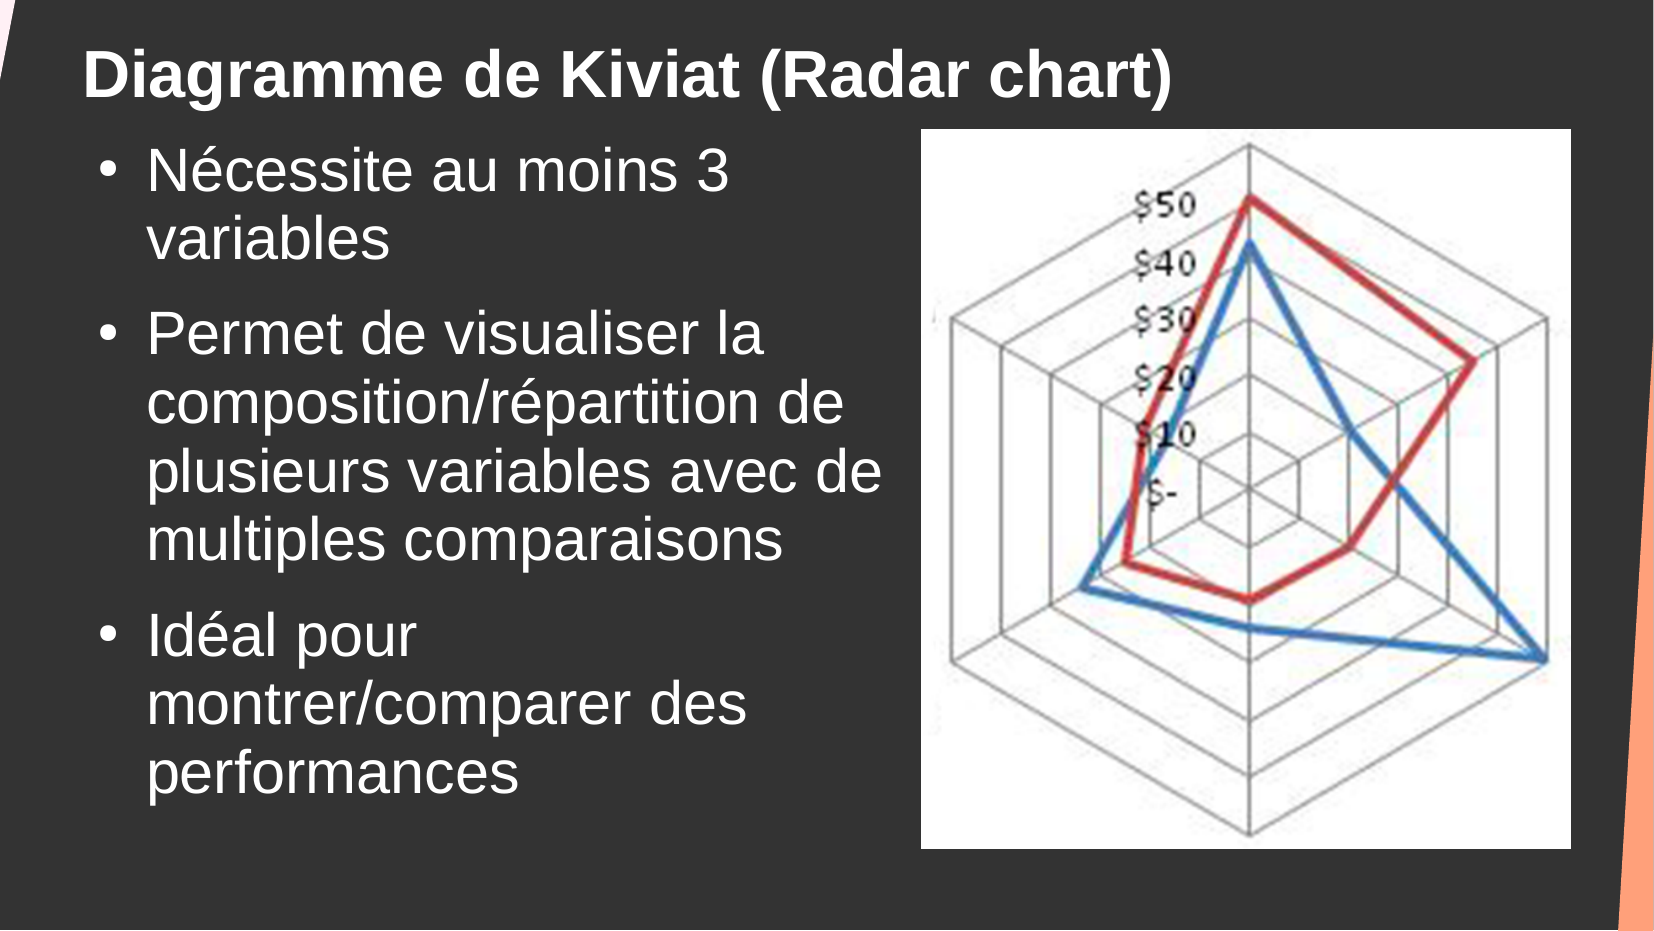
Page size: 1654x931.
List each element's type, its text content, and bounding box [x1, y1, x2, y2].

text_box [1618, 321, 1654, 931]
list Nécessite au moins 3 variables Permet de visualiser la composition/répartition de plusieurs variables avec de multiples comparaisons Idéal pour montrer/comparer des performances [80, 135, 886, 815]
text_box [0, 0, 16, 80]
picture [921, 129, 1571, 849]
title Diagramme de Kiviat (Radar chart) [82, 37, 1571, 115]
